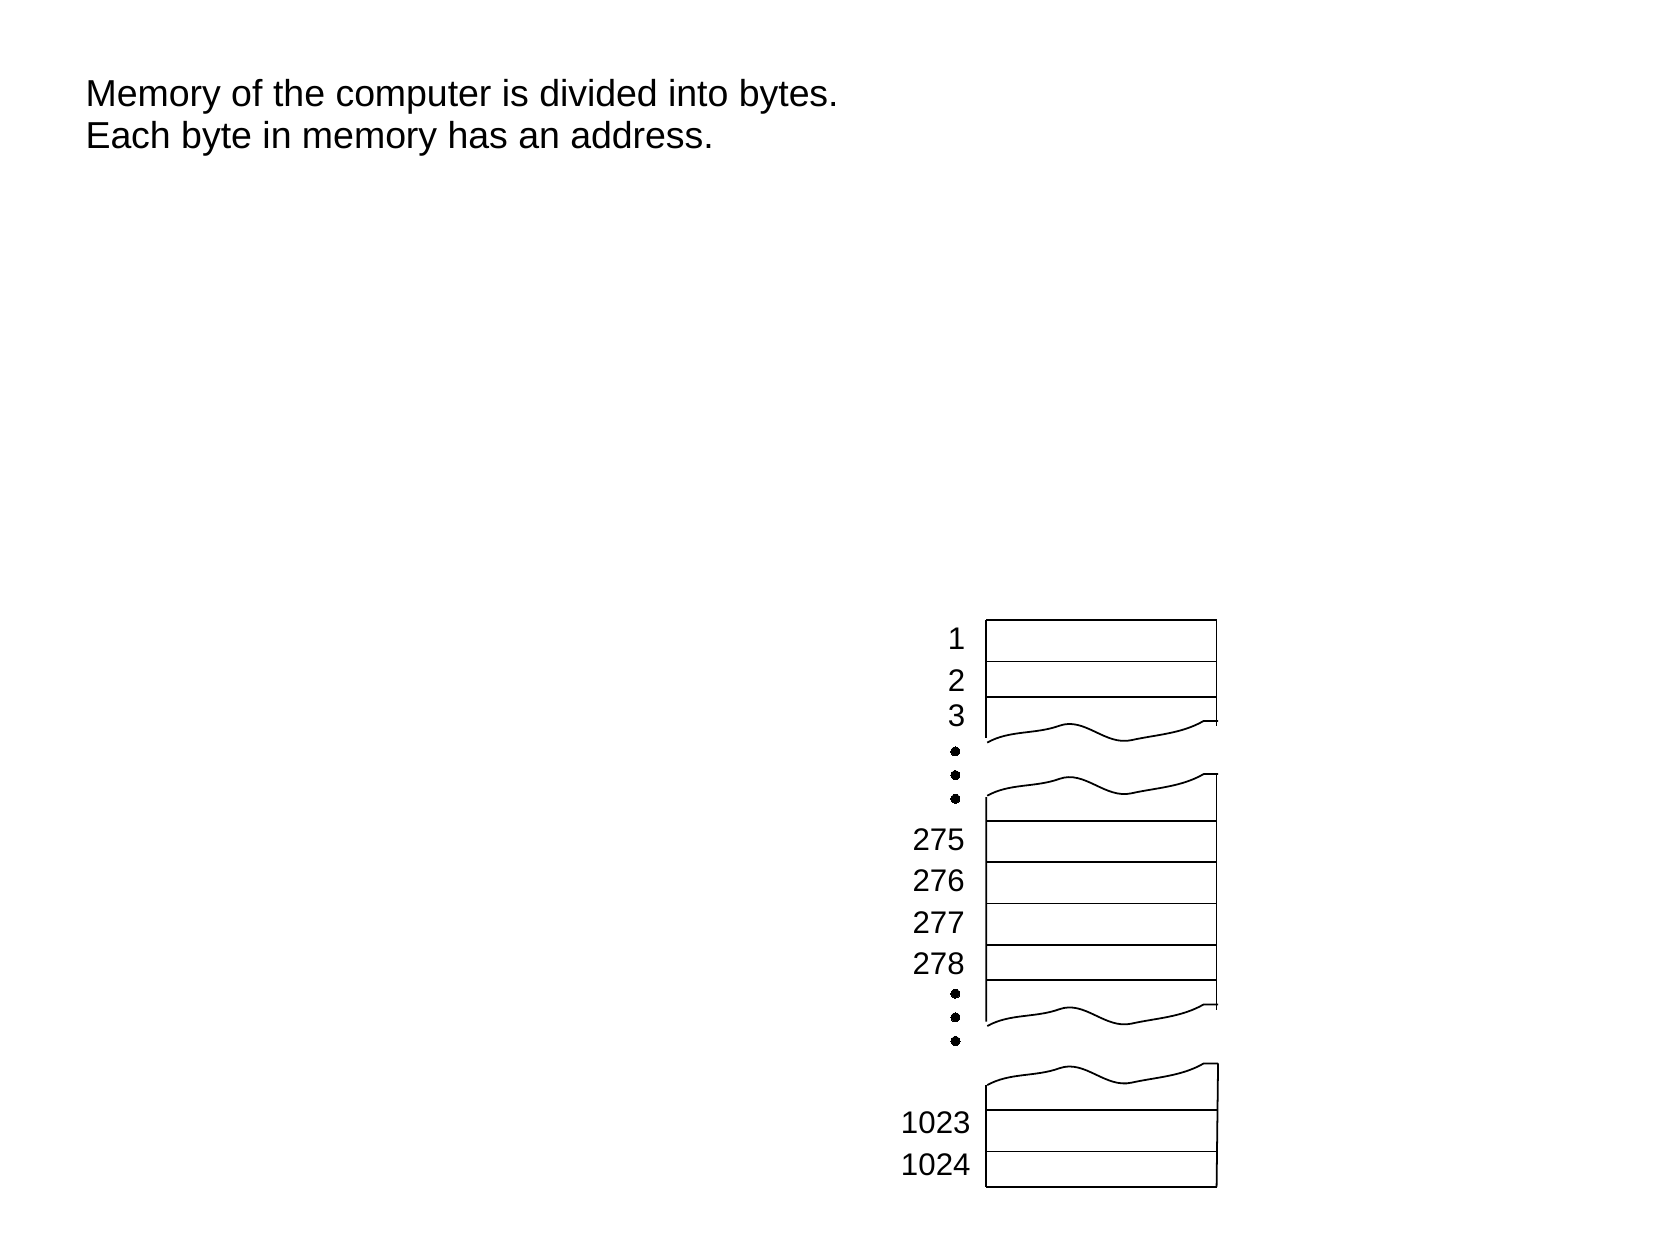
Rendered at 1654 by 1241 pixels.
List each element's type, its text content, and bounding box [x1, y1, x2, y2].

text_box 276 [897, 856, 980, 897]
text_box [950, 746, 960, 756]
text_box 277 [897, 897, 980, 938]
text_box 3 [933, 690, 981, 742]
text_box [950, 794, 960, 804]
text_box 275 [897, 814, 980, 856]
text_box [950, 989, 960, 999]
text_box 278 [897, 938, 980, 990]
text_box [950, 1012, 960, 1022]
text_box 2 [933, 655, 981, 690]
text_box 1 [933, 614, 981, 655]
text_box [950, 770, 960, 780]
text_box [950, 1036, 961, 1046]
text_box 1023 [886, 1098, 986, 1139]
text_box Memory of the computer is divided into bytes. Each byte in memory has an address. [70, 64, 854, 206]
text_box 1024 [886, 1139, 986, 1190]
